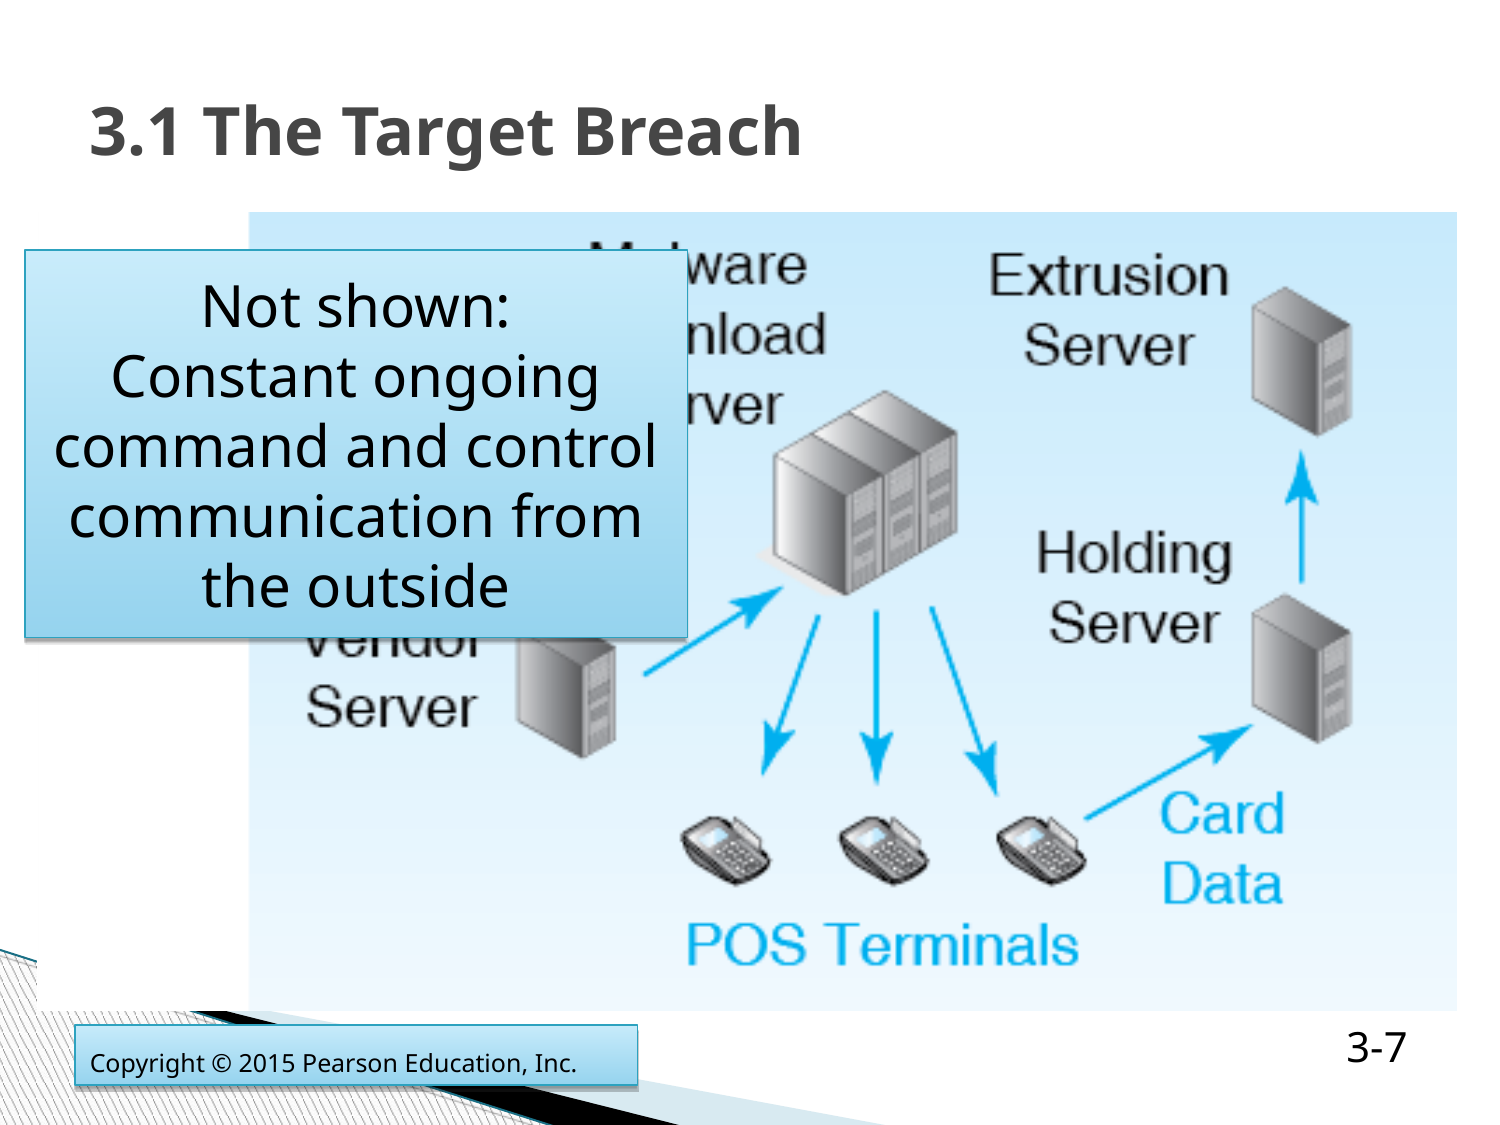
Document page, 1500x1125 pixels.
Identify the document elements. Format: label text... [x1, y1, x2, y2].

footer Copyright © 2015 Pearson Education, Inc. [75, 1025, 638, 1085]
picture [0, 212, 1457, 1125]
slide_number 3-<number> [1262, 1025, 1423, 1085]
title 3.1 The Target Breach [75, 45, 1425, 213]
text_box Not shown: Constant ongoing command and control communication from the outside [24, 249, 688, 638]
